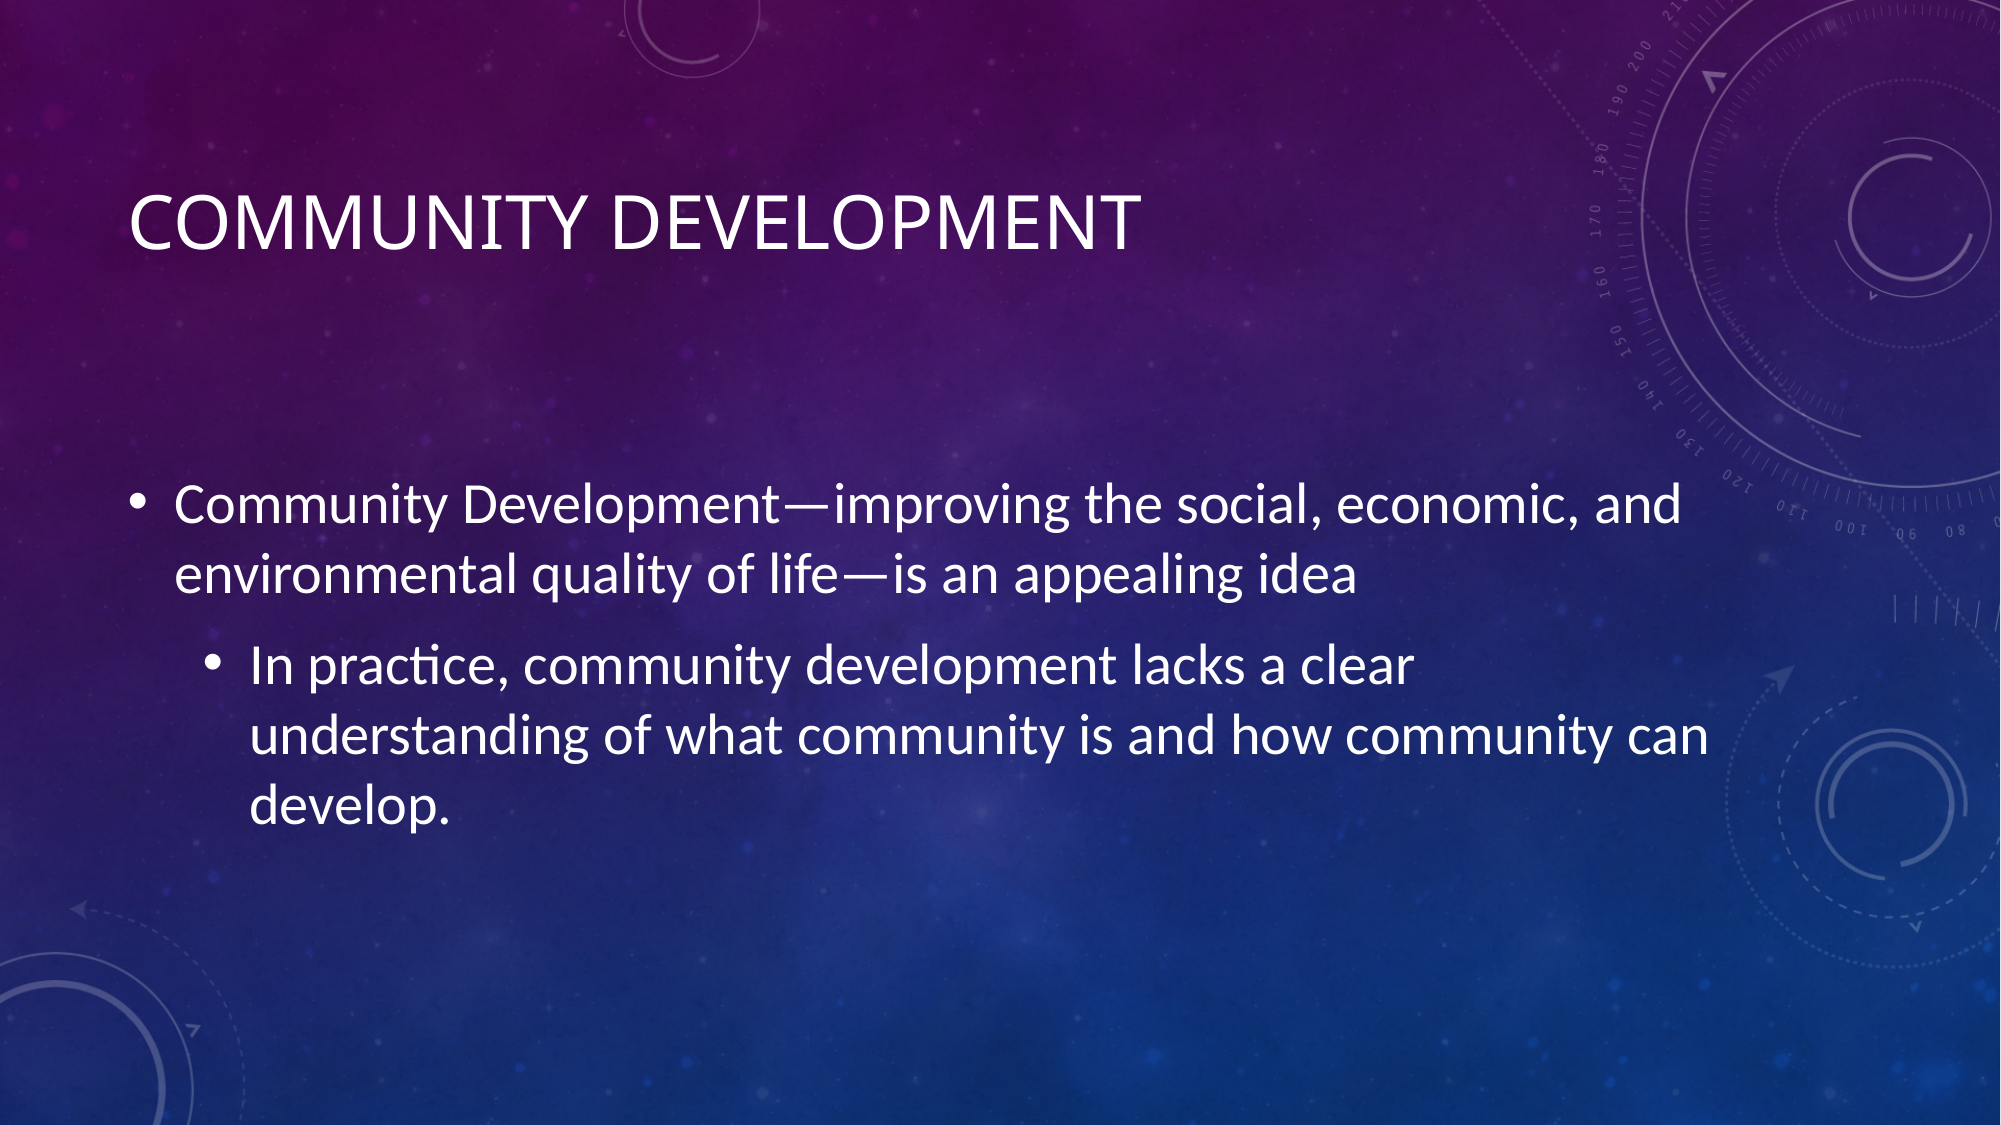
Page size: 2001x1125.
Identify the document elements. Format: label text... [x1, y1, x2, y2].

title Community Development [112, 99, 1775, 339]
picture [0, 0, 2001, 1125]
list Community Development—improving the social, economic, and environmental quality of life—is an appealing idea In practice, community development lacks a clear understanding of what community is and how community can develop. [112, 351, 1775, 950]
